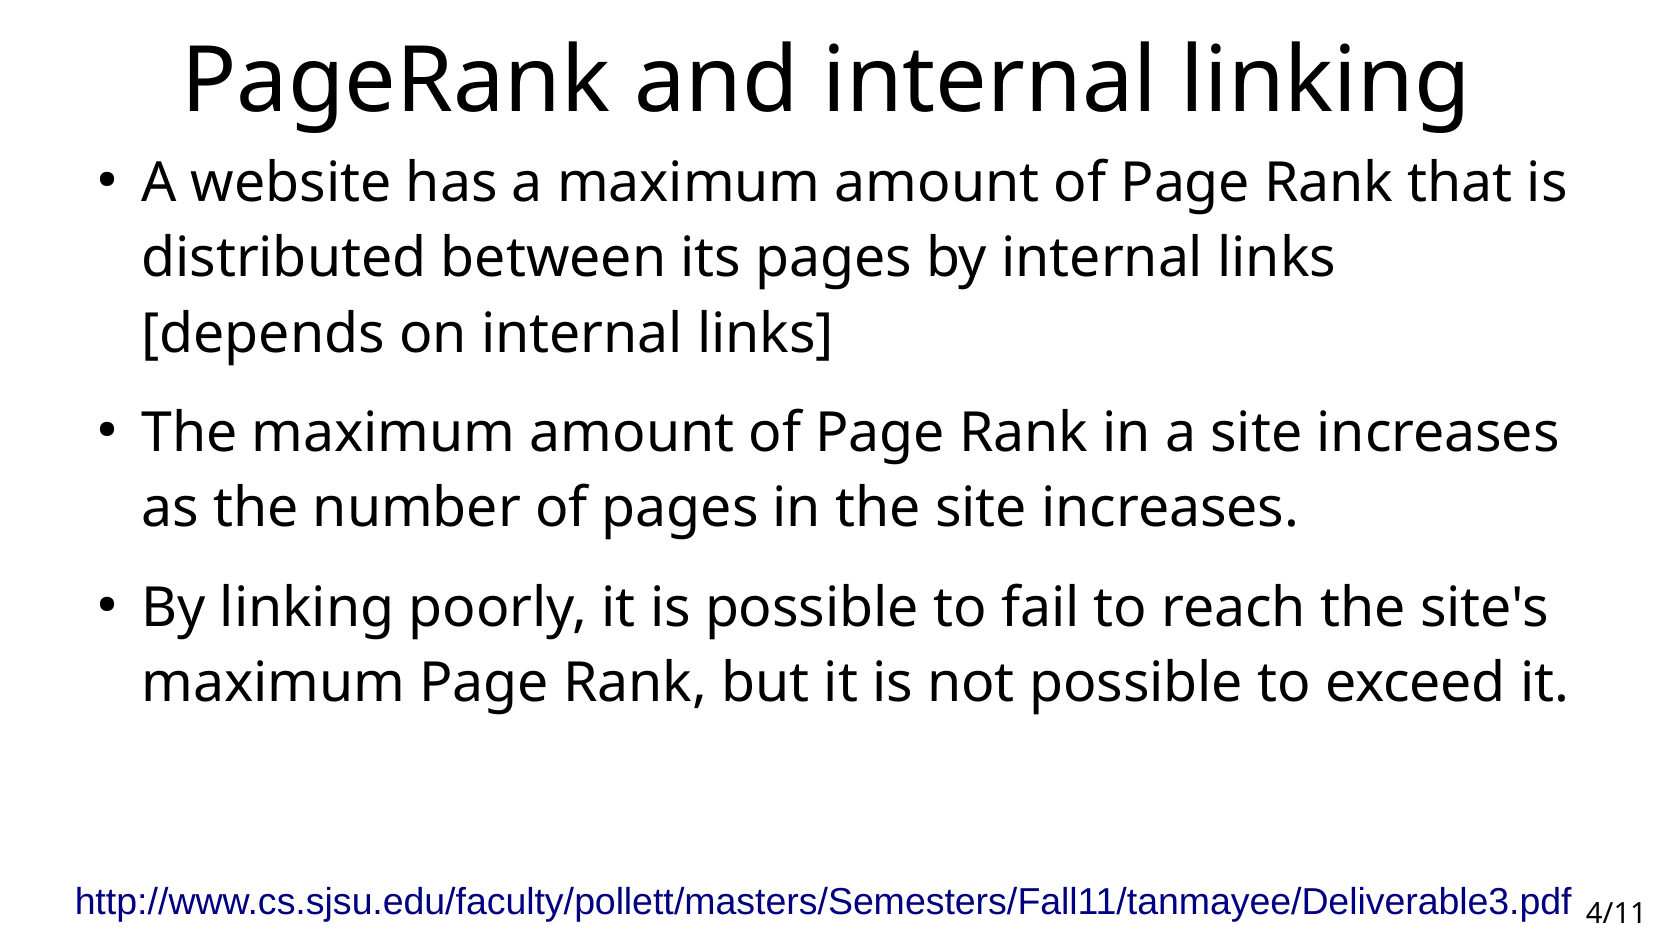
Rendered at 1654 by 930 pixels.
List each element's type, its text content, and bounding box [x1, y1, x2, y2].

text_box http://www.cs.sjsu.edu/faculty/pollett/masters/Semesters/Fall11/tanmayee/Deliverable3.pdf [60, 873, 1591, 930]
title PageRank and internal linking [82, 0, 1571, 142]
list A website has a maximum amount of Page Rank that is distributed between its pages by internal links [depends on internal links] The maximum amount of Page Rank in a site increases as the number of pages in the site increases. By linking poorly, it is possible to fail to reach the site's maximum Page Rank, but it is not possible to exceed it. [82, 142, 1571, 862]
